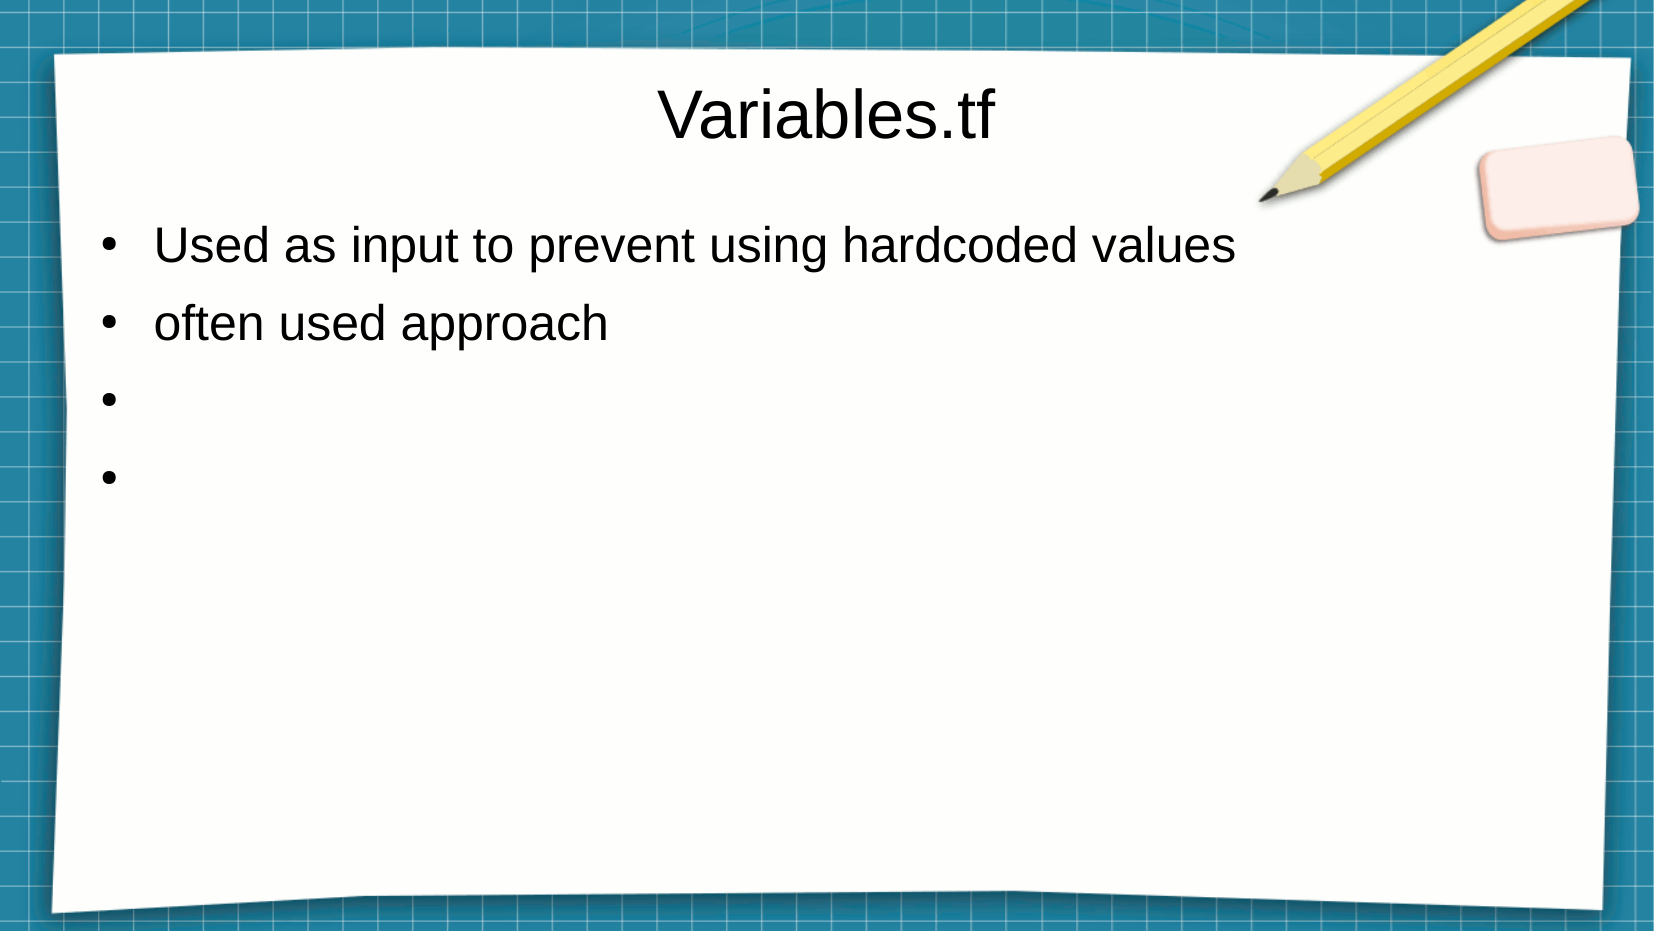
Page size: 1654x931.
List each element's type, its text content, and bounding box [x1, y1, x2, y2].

picture [0, 0, 1654, 931]
title Variables.tf [82, 37, 1571, 193]
list Used as input to prevent using hardcoded values often used approach [82, 217, 1571, 758]
